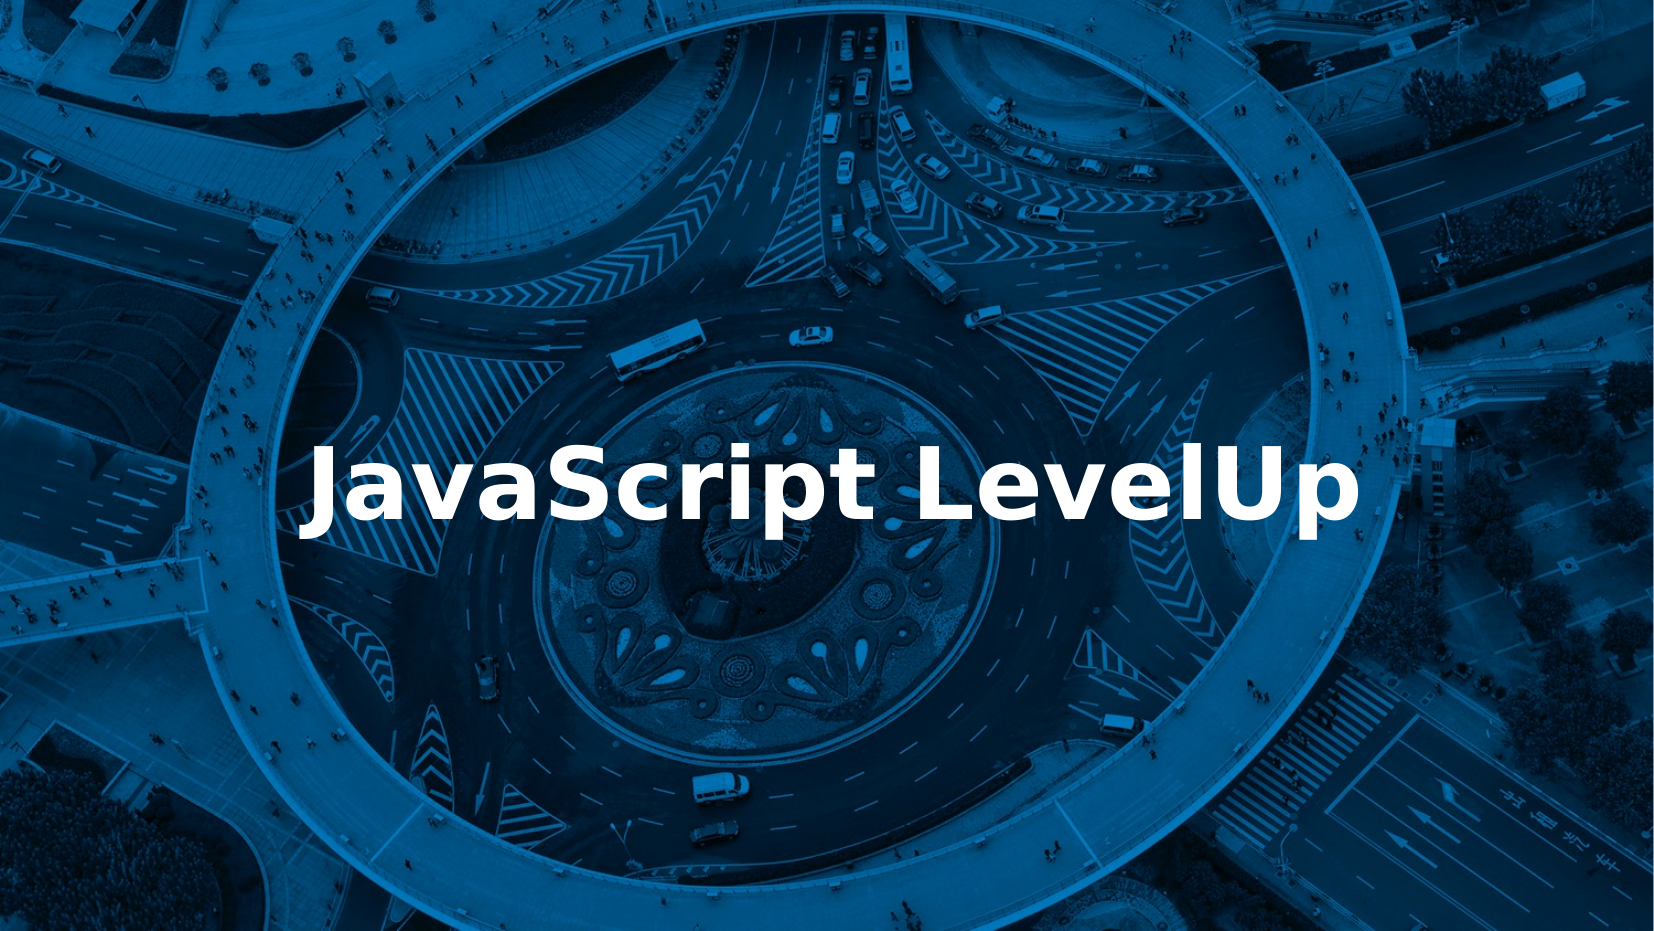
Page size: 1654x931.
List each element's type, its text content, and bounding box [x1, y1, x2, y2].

picture [0, 0, 1654, 931]
list JavaScript LevelUp [259, 377, 1396, 558]
